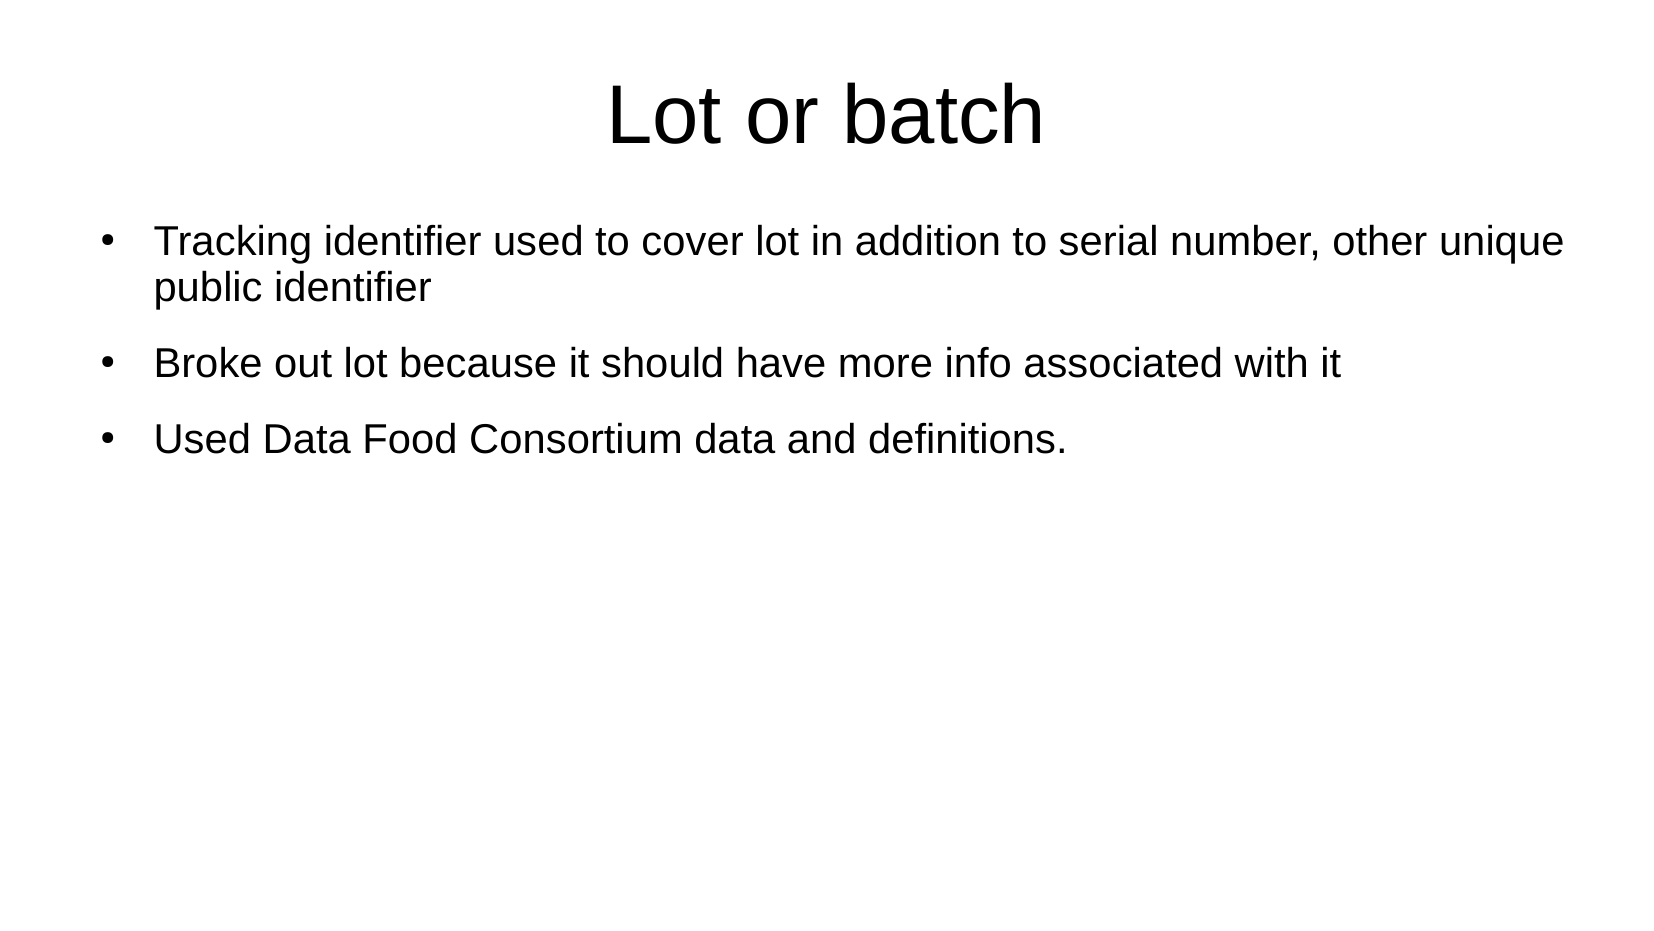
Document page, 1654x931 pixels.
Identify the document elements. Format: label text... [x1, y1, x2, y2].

title Lot or batch [82, 37, 1571, 193]
list Tracking identifier used to cover lot in addition to serial number, other unique public identifier Broke out lot because it should have more info associated with it Used Data Food Consortium data and definitions. [82, 217, 1571, 856]
